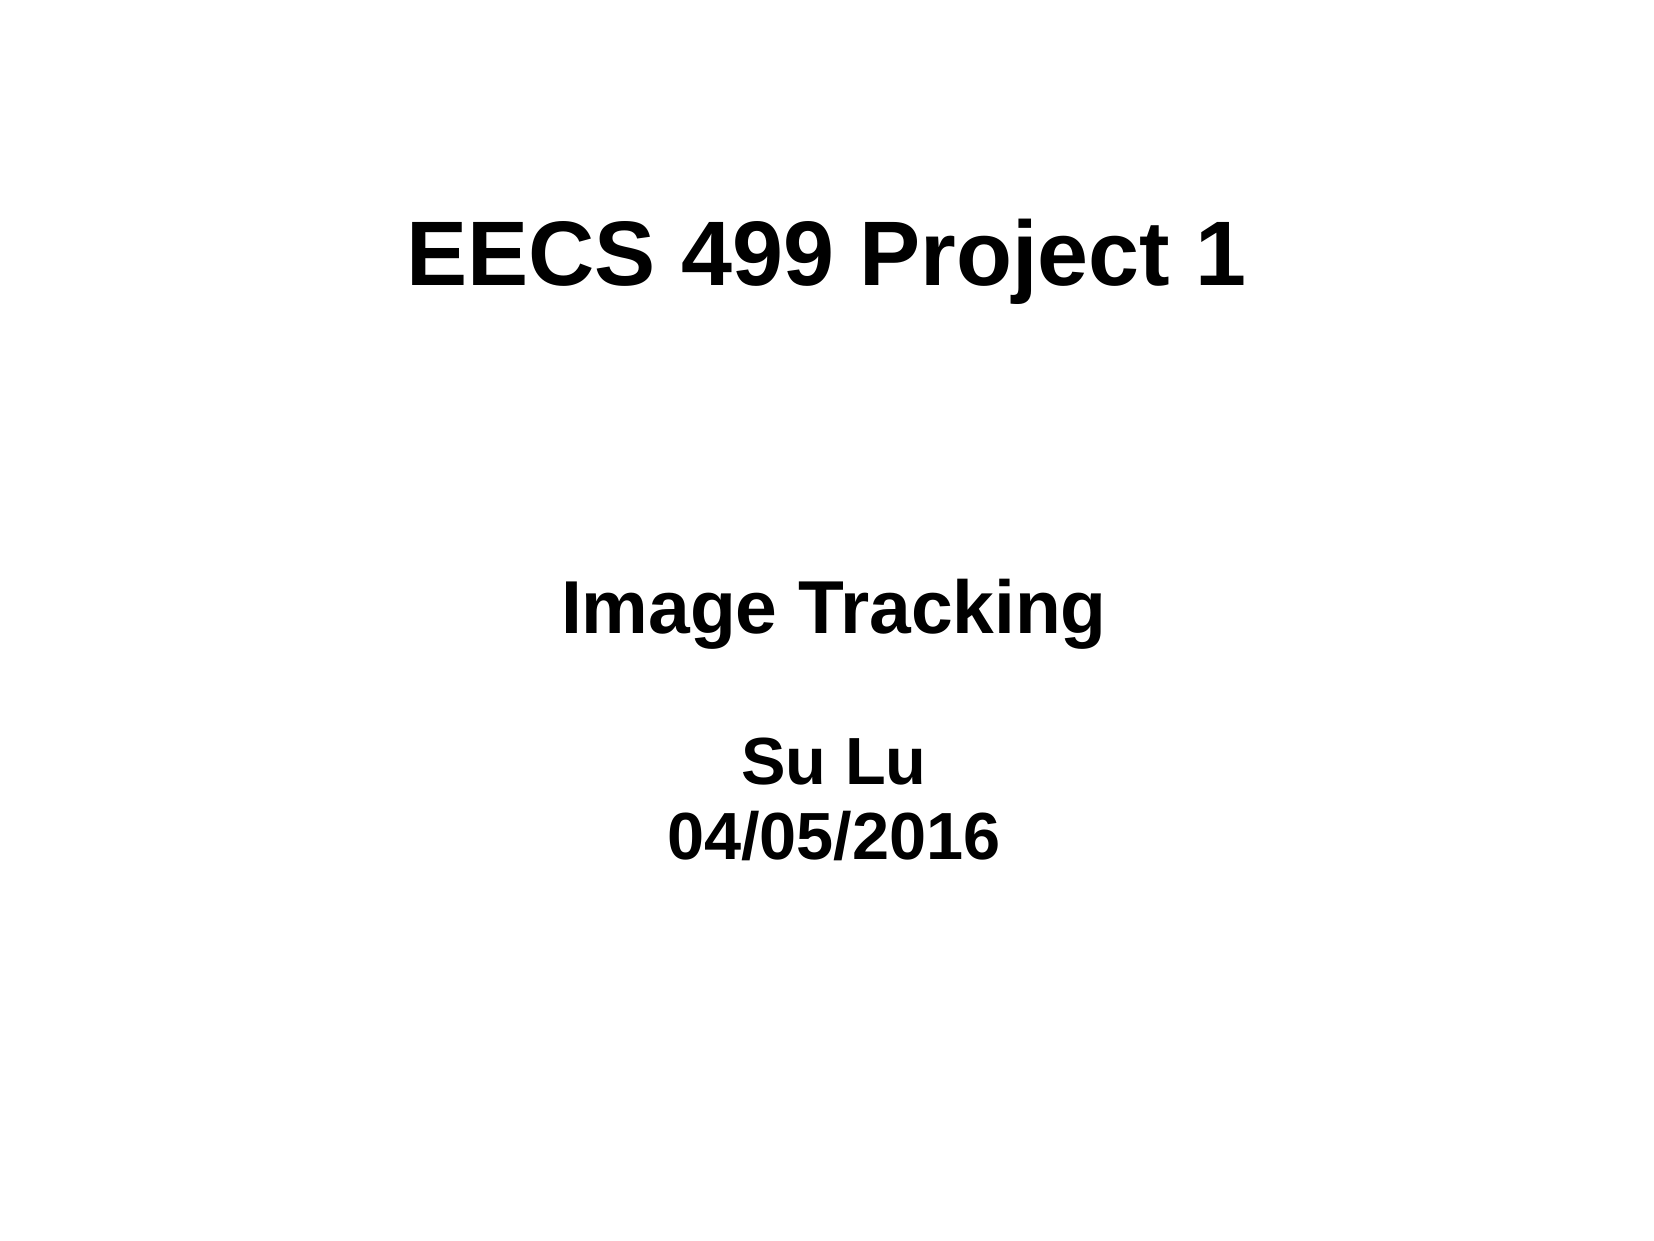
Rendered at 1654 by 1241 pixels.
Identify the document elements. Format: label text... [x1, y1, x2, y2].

title EECS 499 Project 1 [82, 150, 1571, 358]
subtitle Image Tracking Su Lu 04/05/2016 [90, 360, 1579, 1080]
